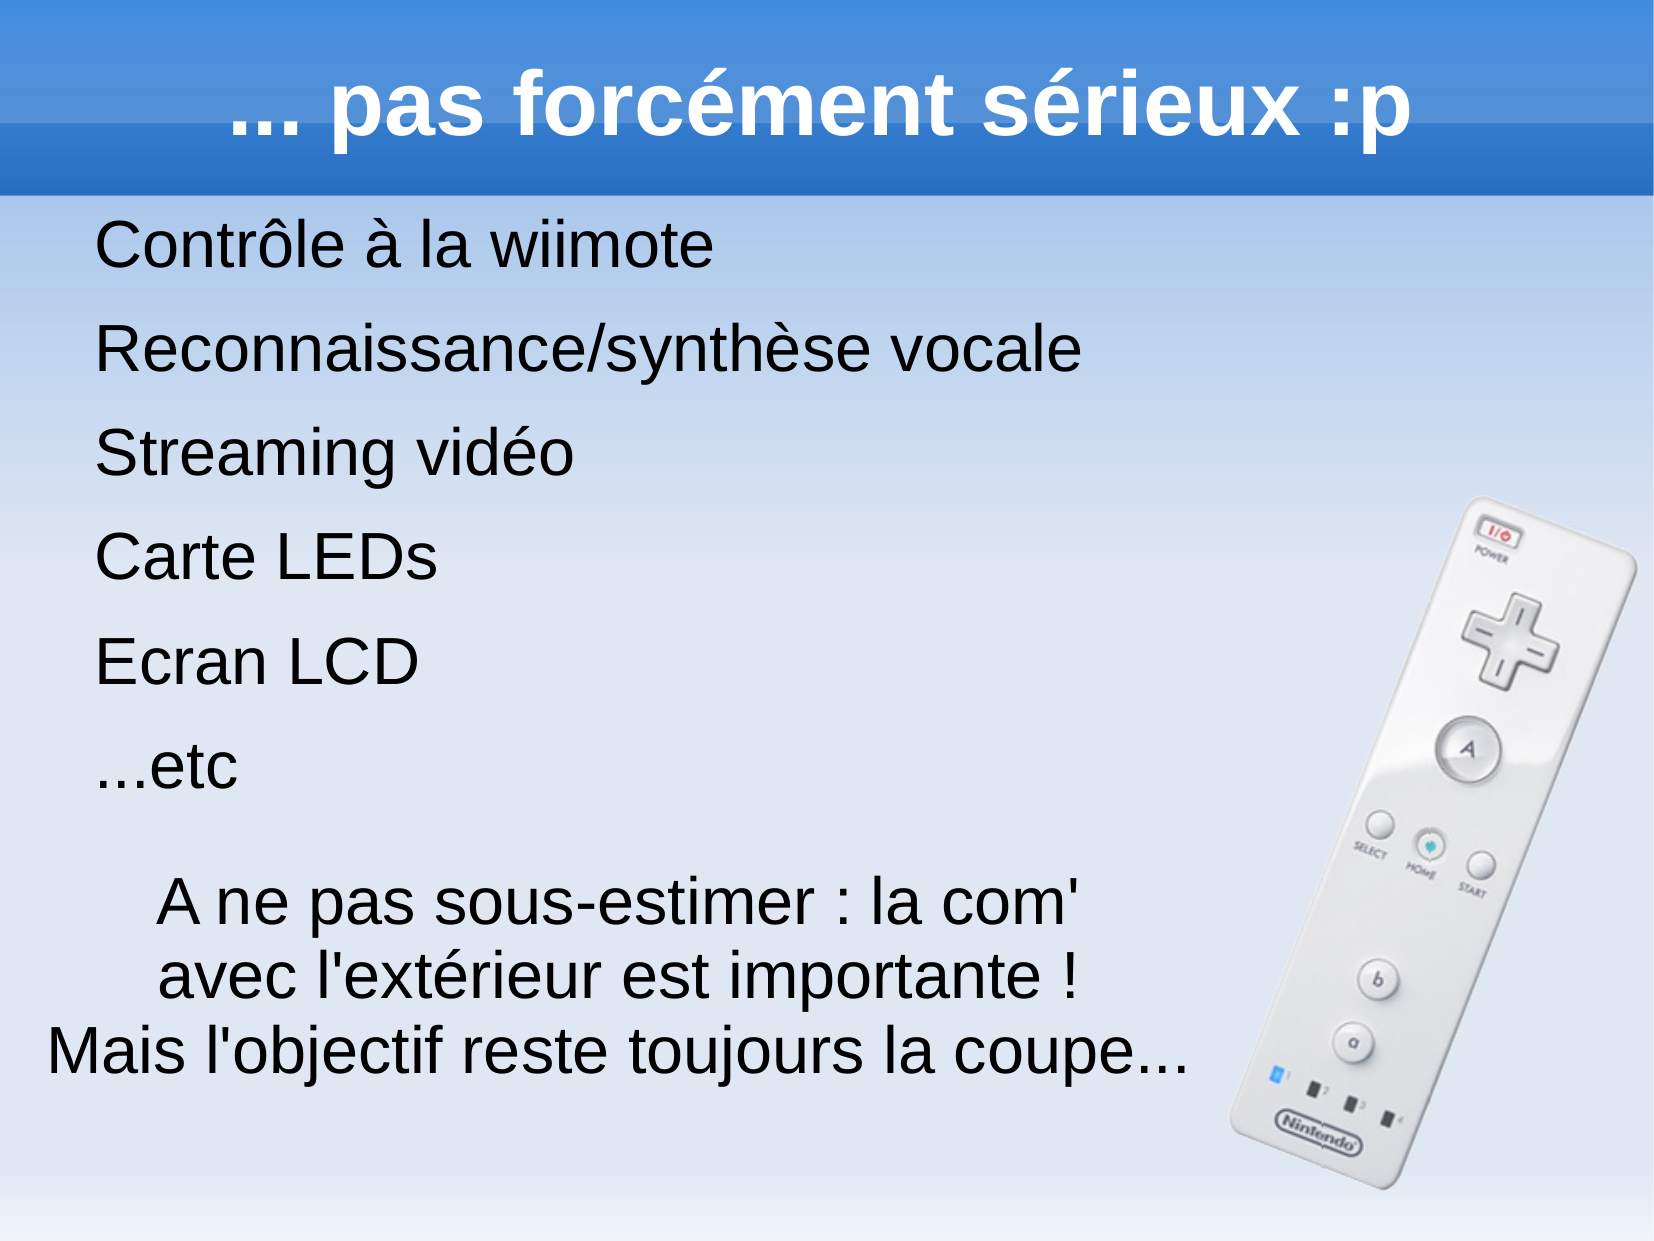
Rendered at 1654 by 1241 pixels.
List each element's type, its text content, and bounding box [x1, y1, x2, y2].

picture [0, 0, 1654, 1241]
text_box A ne pas sous-estimer : la com' avec l'extérieur est importante ! Mais l'objectif reste toujours la coupe... [31, 856, 1208, 1096]
list Contrôle à la wiimote Reconnaissance/synthèse vocale Streaming vidéo Carte LEDs Ecran LCD ...etc [76, 206, 1565, 856]
title ... pas forcément sérieux :p [76, 0, 1565, 206]
